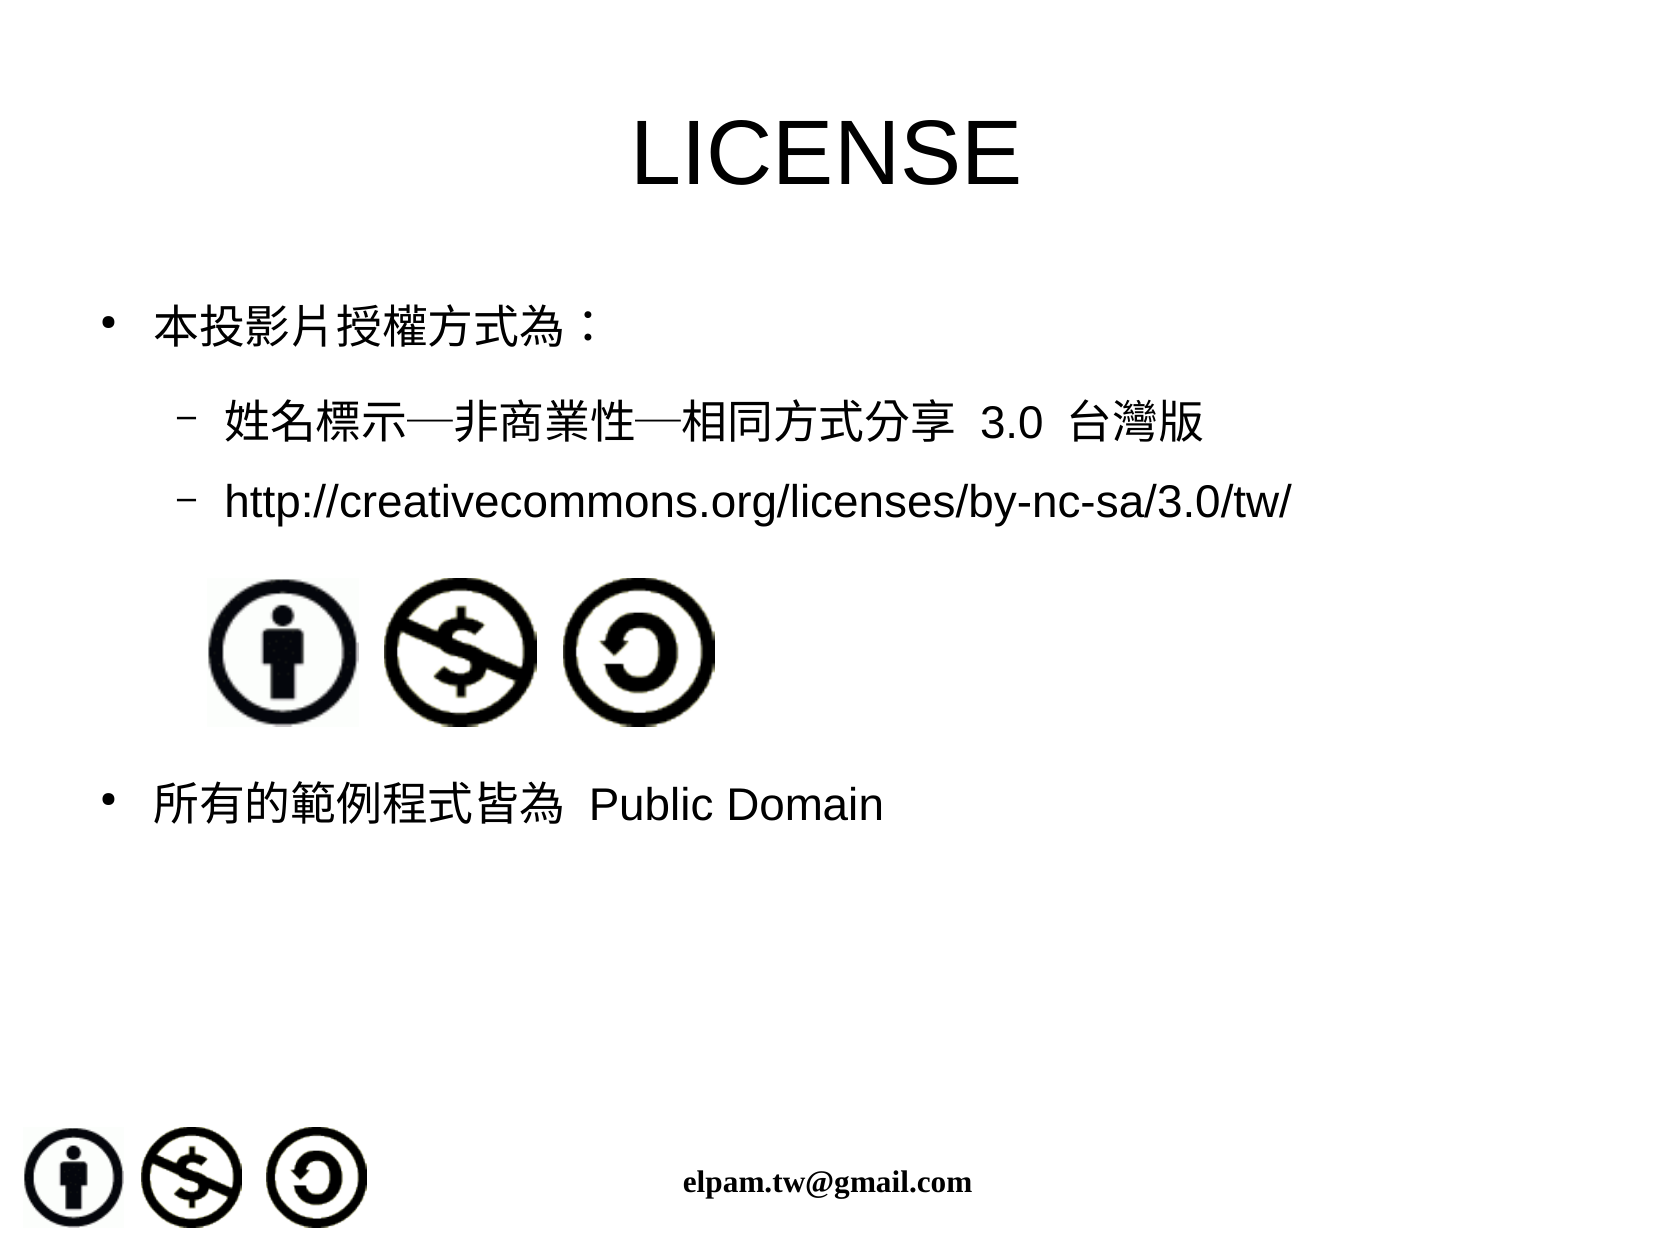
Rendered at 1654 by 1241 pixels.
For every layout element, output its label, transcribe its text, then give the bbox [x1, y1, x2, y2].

list 所有的範例程式皆為 Public Domain [82, 767, 1571, 1094]
picture [207, 578, 359, 727]
picture [563, 578, 715, 727]
picture [384, 578, 537, 727]
picture [23, 1127, 124, 1228]
title LICENSE [82, 49, 1571, 257]
list 本投影片授權方式為： 姓名標示─非商業性─相同方式分享 3.0 台灣版 http://creativecommons.org/licenses/by-nc-sa/3.0/tw/ [82, 290, 1571, 767]
picture [266, 1127, 367, 1228]
picture [141, 1127, 242, 1228]
